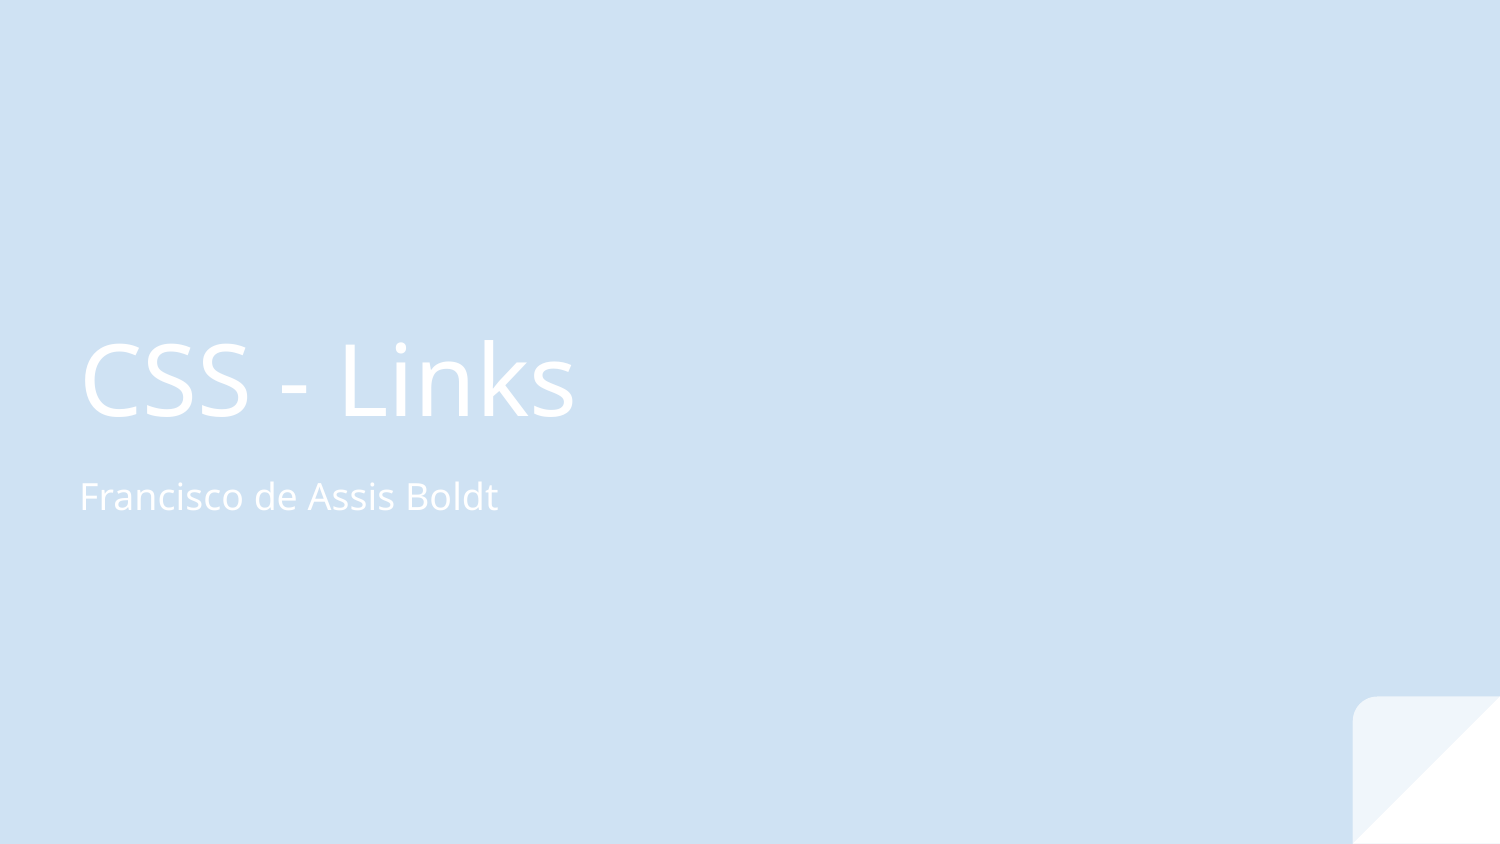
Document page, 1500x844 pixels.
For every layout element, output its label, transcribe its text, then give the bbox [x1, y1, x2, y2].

subtitle Francisco de Assis Boldt [64, 457, 1413, 529]
title CSS - Links [64, 298, 1413, 452]
